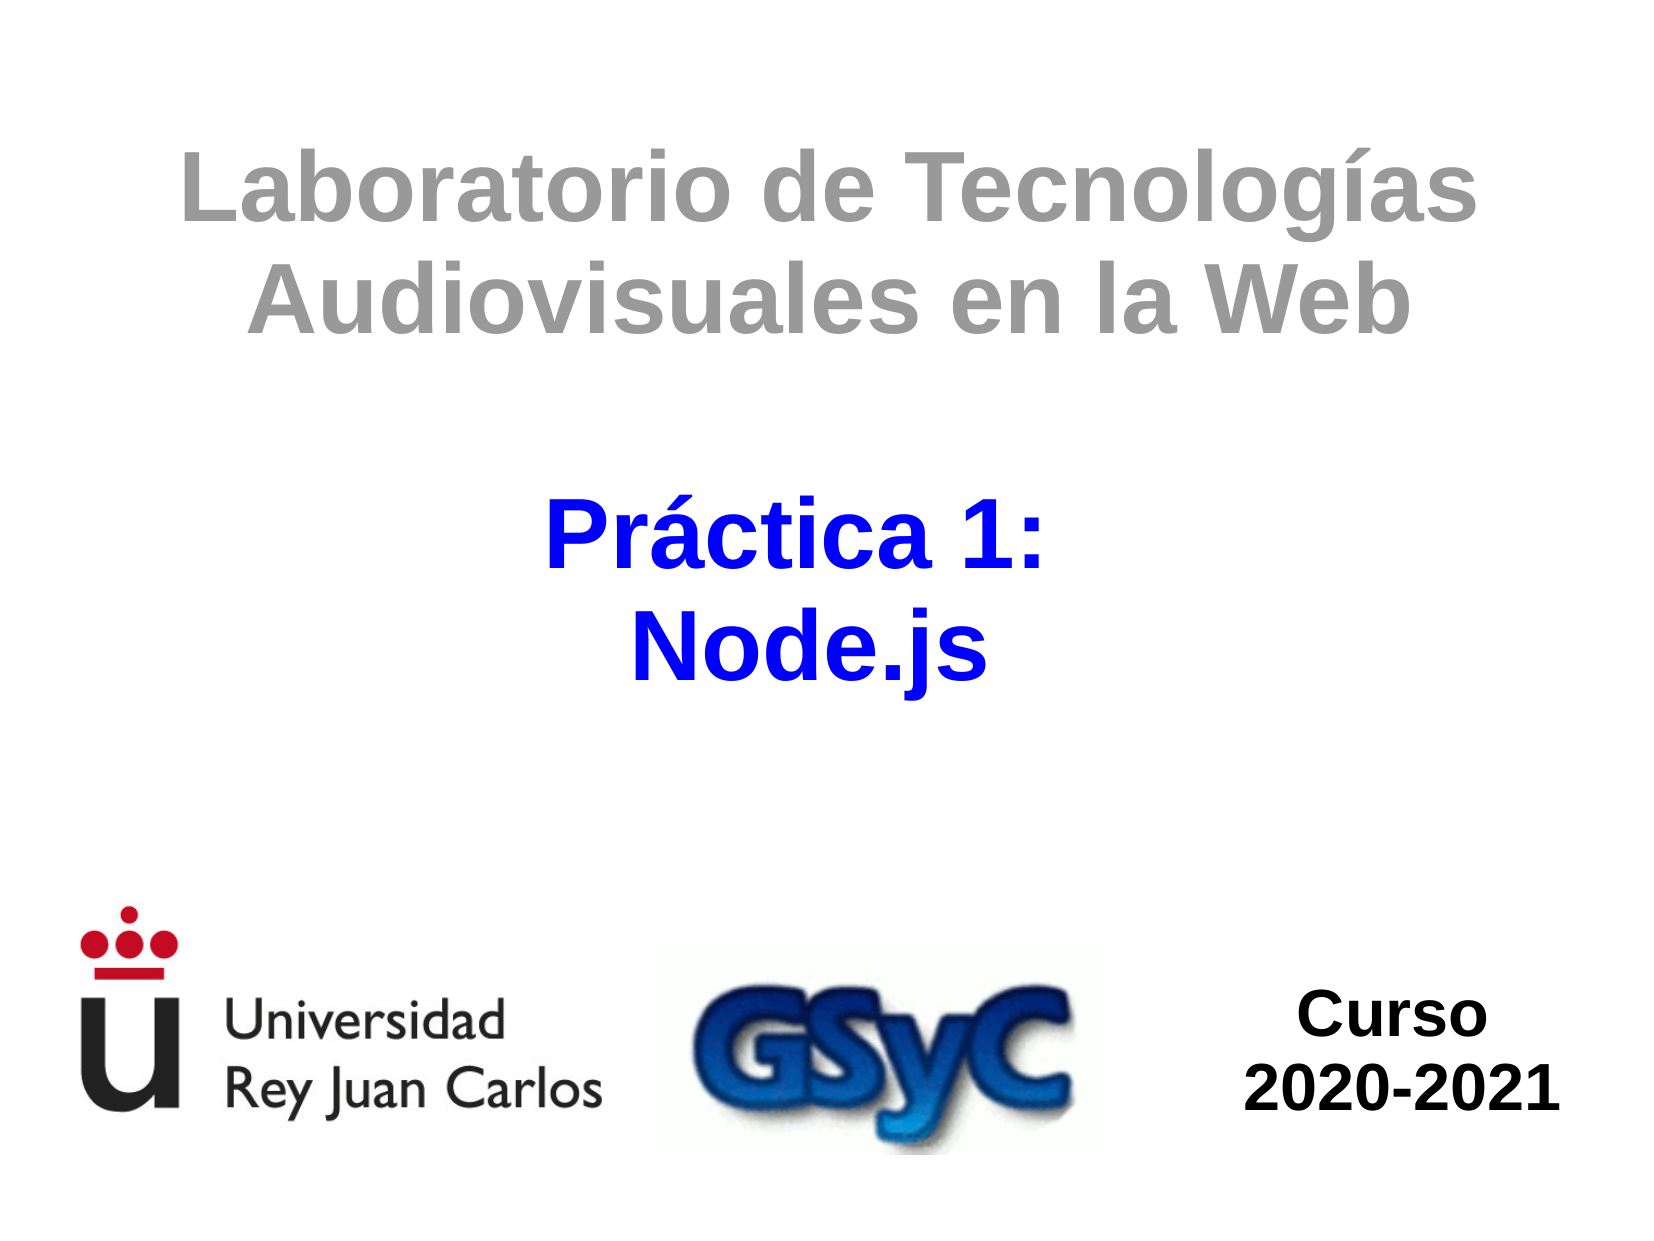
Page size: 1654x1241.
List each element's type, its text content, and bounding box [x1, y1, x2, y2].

picture [46, 884, 631, 1141]
title Curso 2020-2021 [1200, 975, 1606, 1126]
title Práctica 1: Node.js [135, 478, 1486, 702]
picture [653, 944, 1111, 1156]
title Laboratorio de Tecnologías Audiovisuales en la Web [144, 75, 1516, 411]
